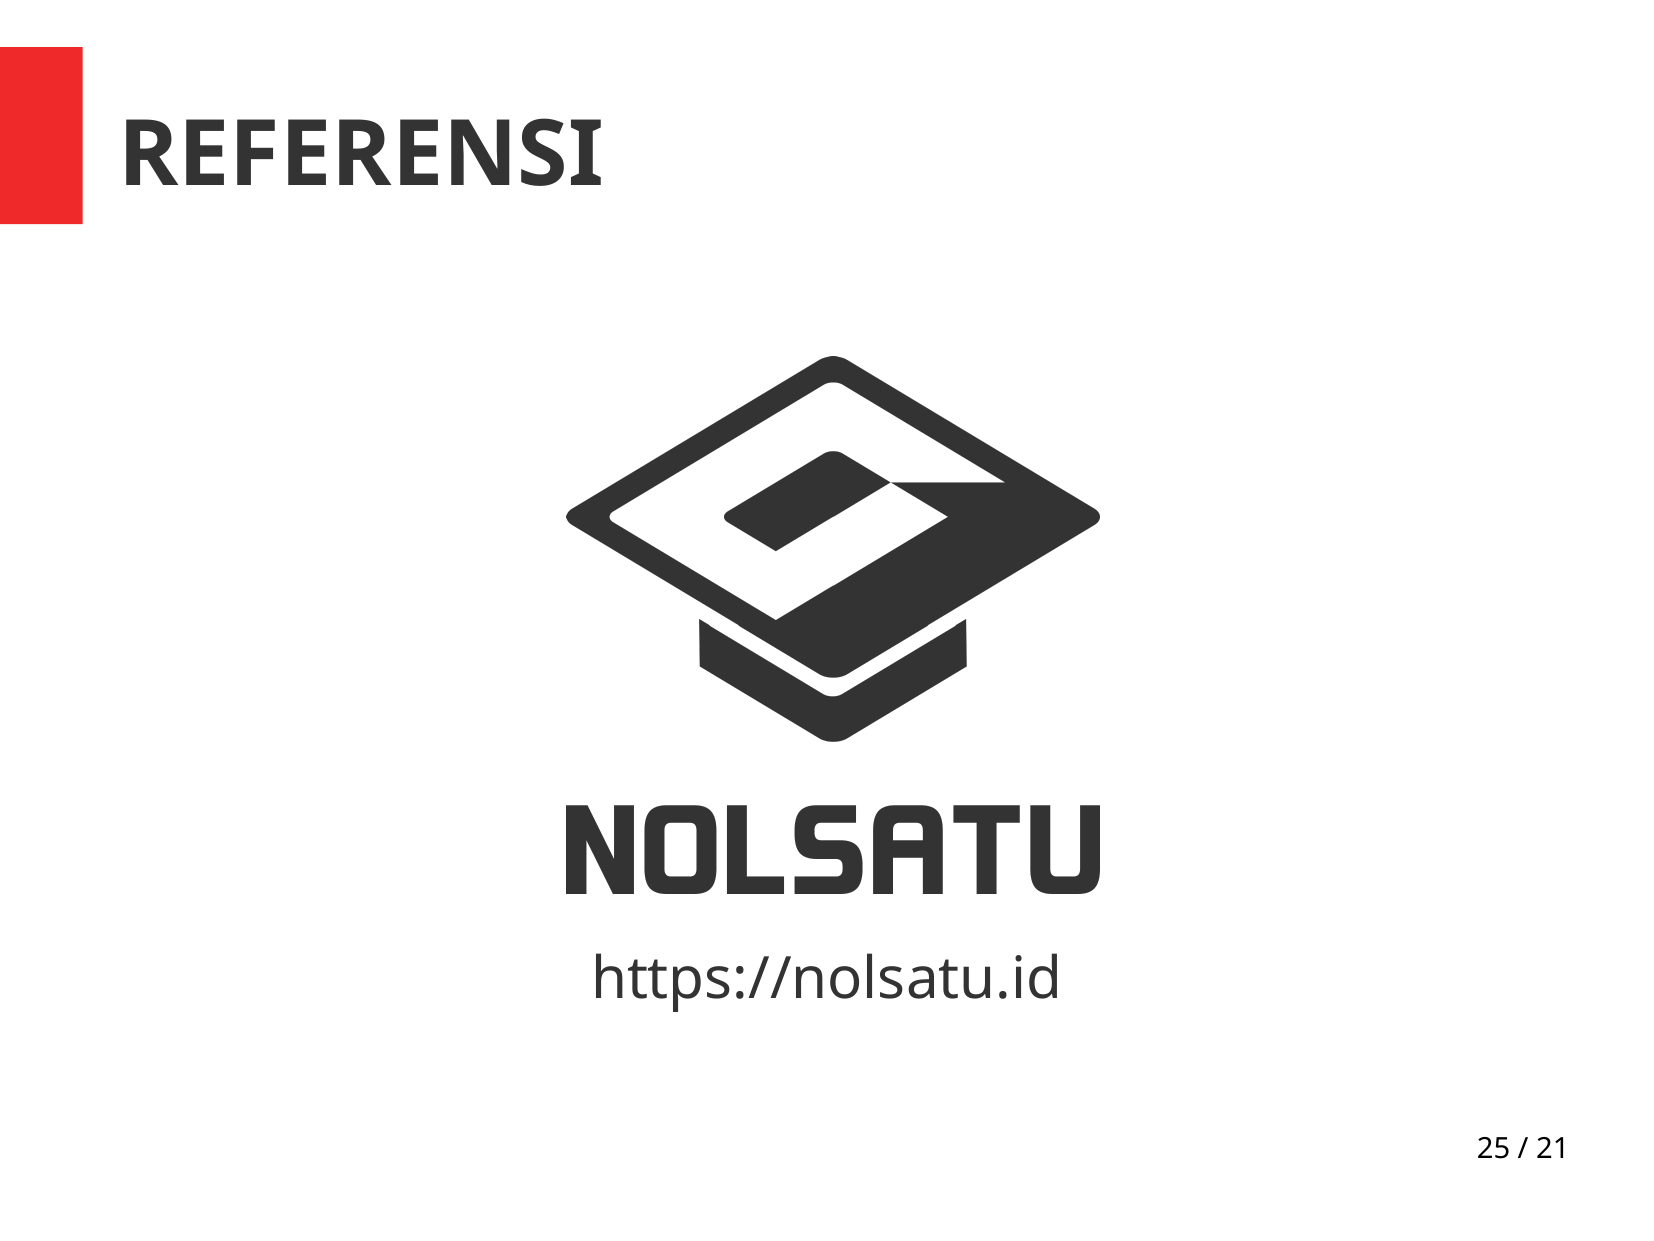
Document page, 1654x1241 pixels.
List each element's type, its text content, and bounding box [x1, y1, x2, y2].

title REFERENSI [118, 49, 1571, 256]
picture [566, 356, 1100, 894]
list https://nolsatu.id [118, 354, 1535, 1073]
